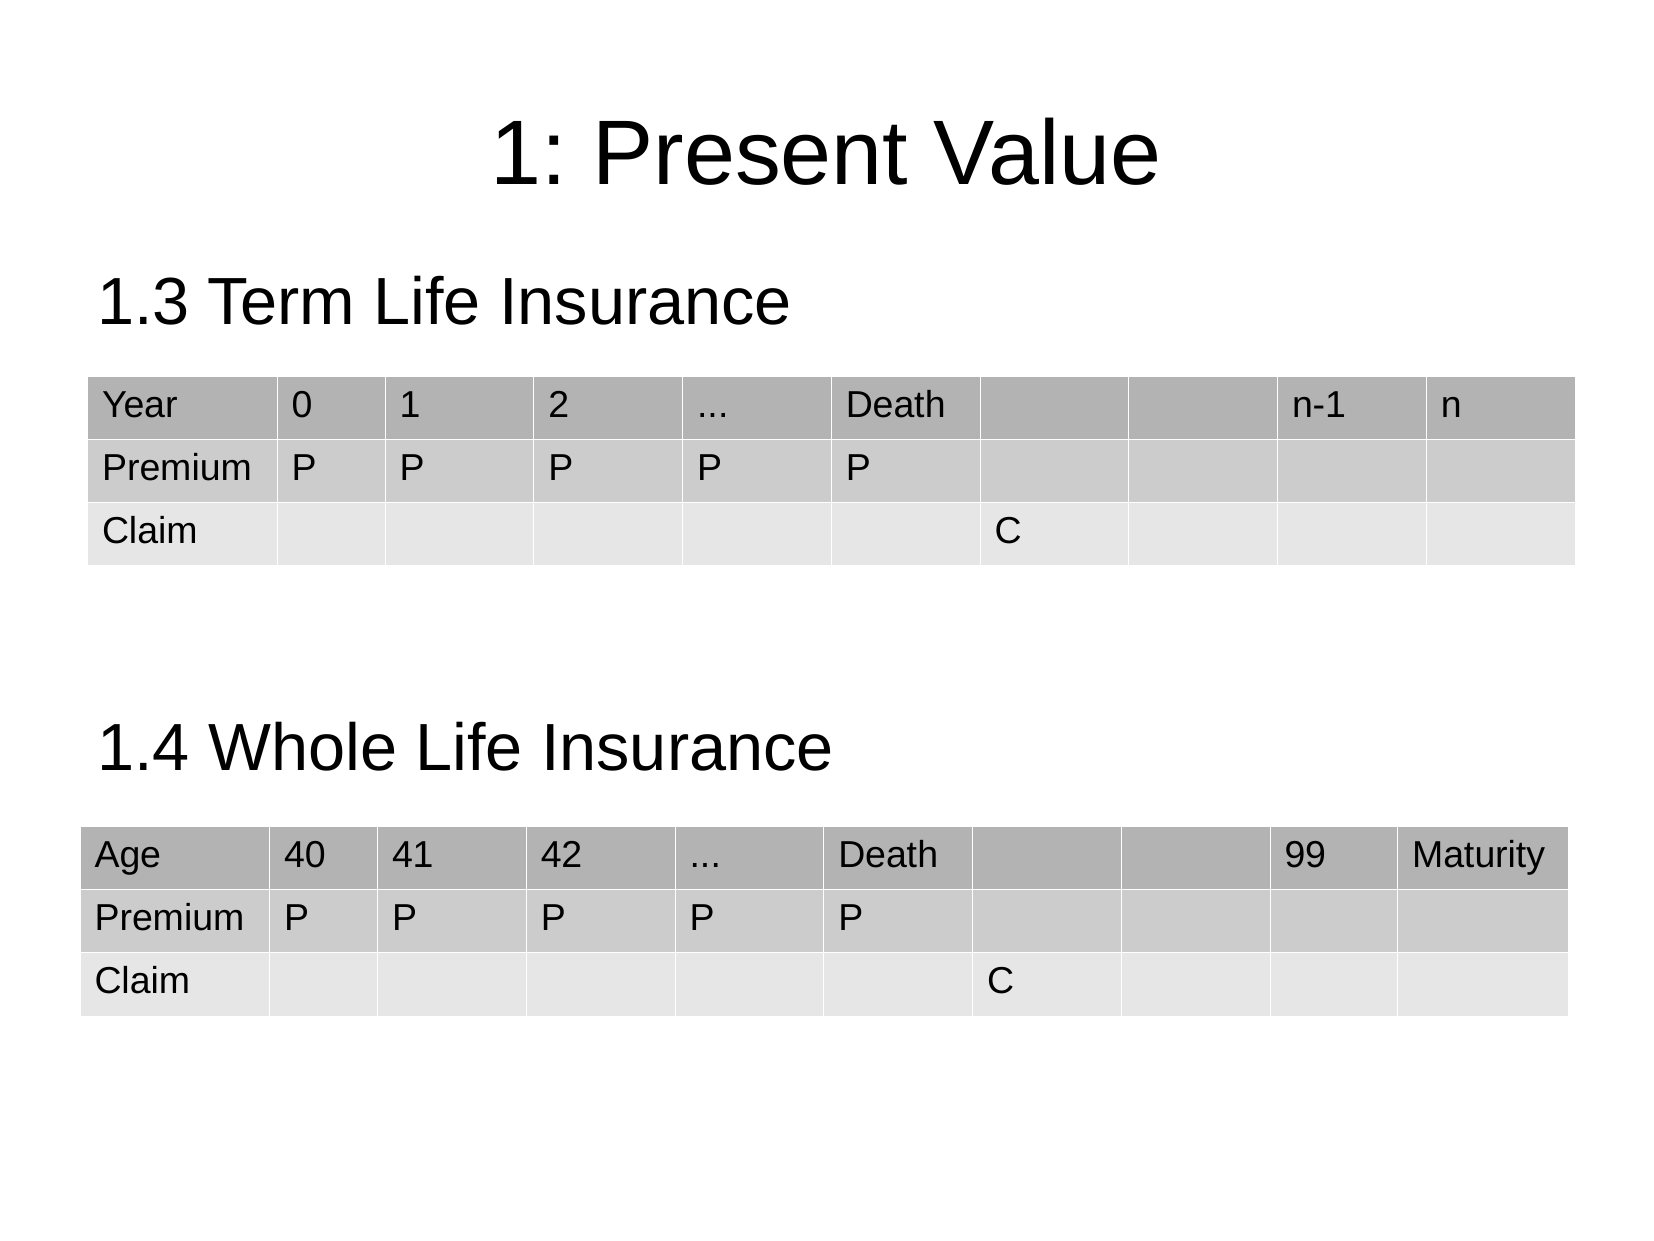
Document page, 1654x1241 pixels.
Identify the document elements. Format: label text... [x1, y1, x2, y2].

table_cell Claim [88, 503, 277, 565]
table_header Age [81, 827, 269, 889]
table_cell [1398, 953, 1568, 1016]
title 1: Present Value [82, 49, 1571, 257]
table_header 99 [1271, 827, 1397, 889]
table_cell [534, 503, 682, 565]
table_header Death [832, 377, 980, 439]
table_cell [386, 503, 533, 565]
table_cell [1271, 953, 1397, 1016]
table_cell [683, 503, 831, 565]
table_cell [1129, 503, 1277, 565]
table_cell C [981, 503, 1128, 565]
table_header 40 [270, 827, 377, 889]
table_cell P [534, 440, 682, 502]
table_cell [832, 503, 980, 565]
table_header ... [676, 827, 823, 889]
table_cell P [683, 440, 831, 502]
table_cell P [824, 890, 972, 952]
table_cell [278, 503, 385, 565]
table_cell [1398, 890, 1568, 952]
table_cell [824, 953, 972, 1016]
text_box 1.4 Whole Life Insurance [82, 702, 1096, 792]
table_header 42 [527, 827, 675, 889]
table_cell P [832, 440, 980, 502]
table_cell Premium [81, 890, 269, 952]
table_header Year [88, 377, 277, 439]
table_header [1122, 827, 1270, 889]
table_cell [270, 953, 377, 1016]
table_cell [1122, 890, 1270, 952]
table_header [973, 827, 1121, 889]
table_header 1 [386, 377, 533, 439]
table_cell [1427, 440, 1575, 502]
table_cell [1129, 440, 1277, 502]
table_cell P [527, 890, 675, 952]
table_header 2 [534, 377, 682, 439]
table_header n-1 [1278, 377, 1426, 439]
table_header ... [683, 377, 831, 439]
text_box 1.3 Term Life Insurance [82, 256, 1096, 347]
table_cell [973, 890, 1121, 952]
table_header 41 [378, 827, 526, 889]
table_cell [981, 440, 1128, 502]
table_cell [676, 953, 823, 1016]
table_cell [1122, 953, 1270, 1016]
table_header n [1427, 377, 1575, 439]
table_cell P [676, 890, 823, 952]
table_cell Premium [88, 440, 277, 502]
table_cell [1278, 440, 1426, 502]
table_cell P [386, 440, 533, 502]
table_cell P [278, 440, 385, 502]
table_cell C [973, 953, 1121, 1016]
table_cell [527, 953, 675, 1016]
table_cell [378, 953, 526, 1016]
table_cell P [378, 890, 526, 952]
table_header [1129, 377, 1277, 439]
table_cell Claim [81, 953, 269, 1016]
table_header Maturity [1398, 827, 1568, 889]
table_cell [1278, 503, 1426, 565]
table_cell P [270, 890, 377, 952]
table_cell [1271, 890, 1397, 952]
table_header [981, 377, 1128, 439]
table_cell [1427, 503, 1575, 565]
table_header Death [824, 827, 972, 889]
table_header 0 [278, 377, 385, 439]
